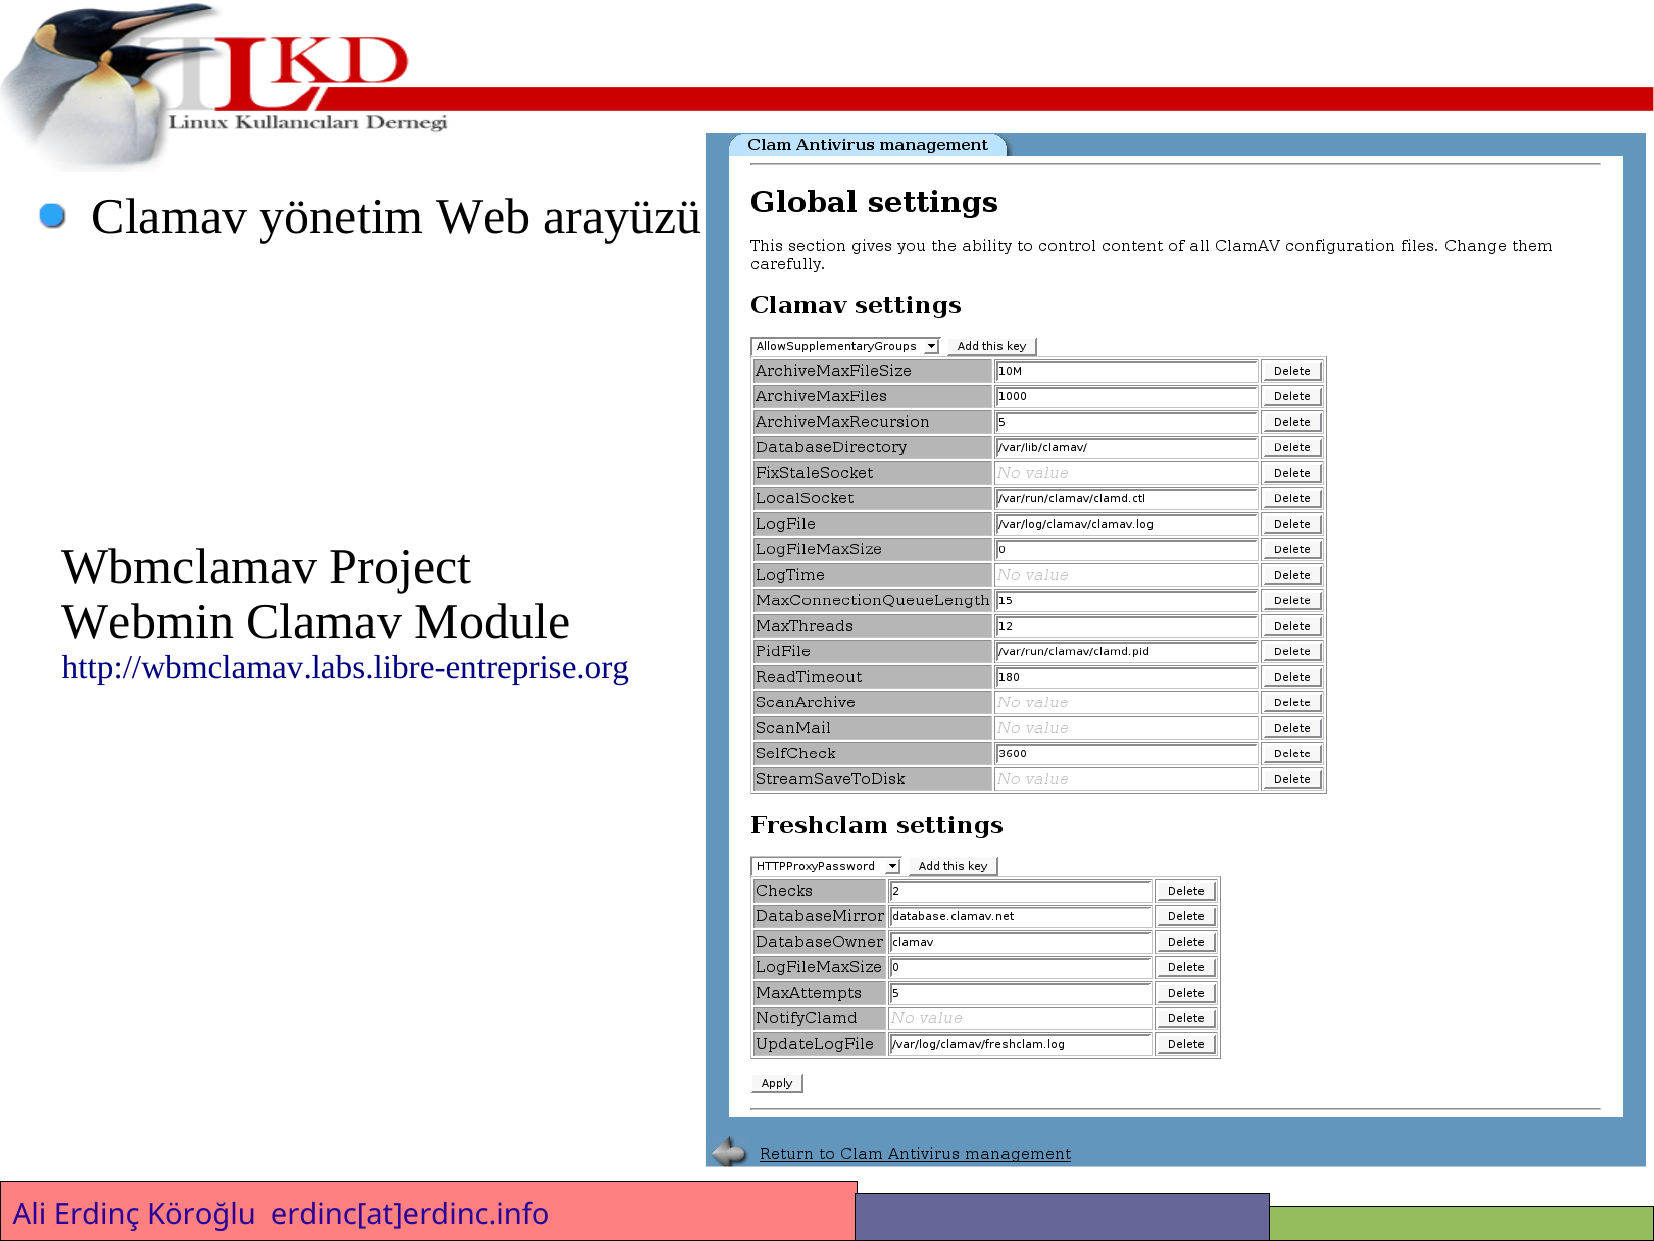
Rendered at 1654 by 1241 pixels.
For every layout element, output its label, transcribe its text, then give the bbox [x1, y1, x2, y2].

text_box Clamav yönetim Web arayüzü [38, 188, 703, 250]
text_box Wbmclamav Project Webmin Clamav Module http://wbmclamav.labs.libre-entreprise.org [61, 538, 631, 687]
picture [0, 0, 1654, 1167]
text_box Ali Erdinç Köroğlu erdinc[at]erdinc.info http://www.erdinc.info [12, 1193, 852, 1233]
text_box [0, 1181, 1654, 1241]
